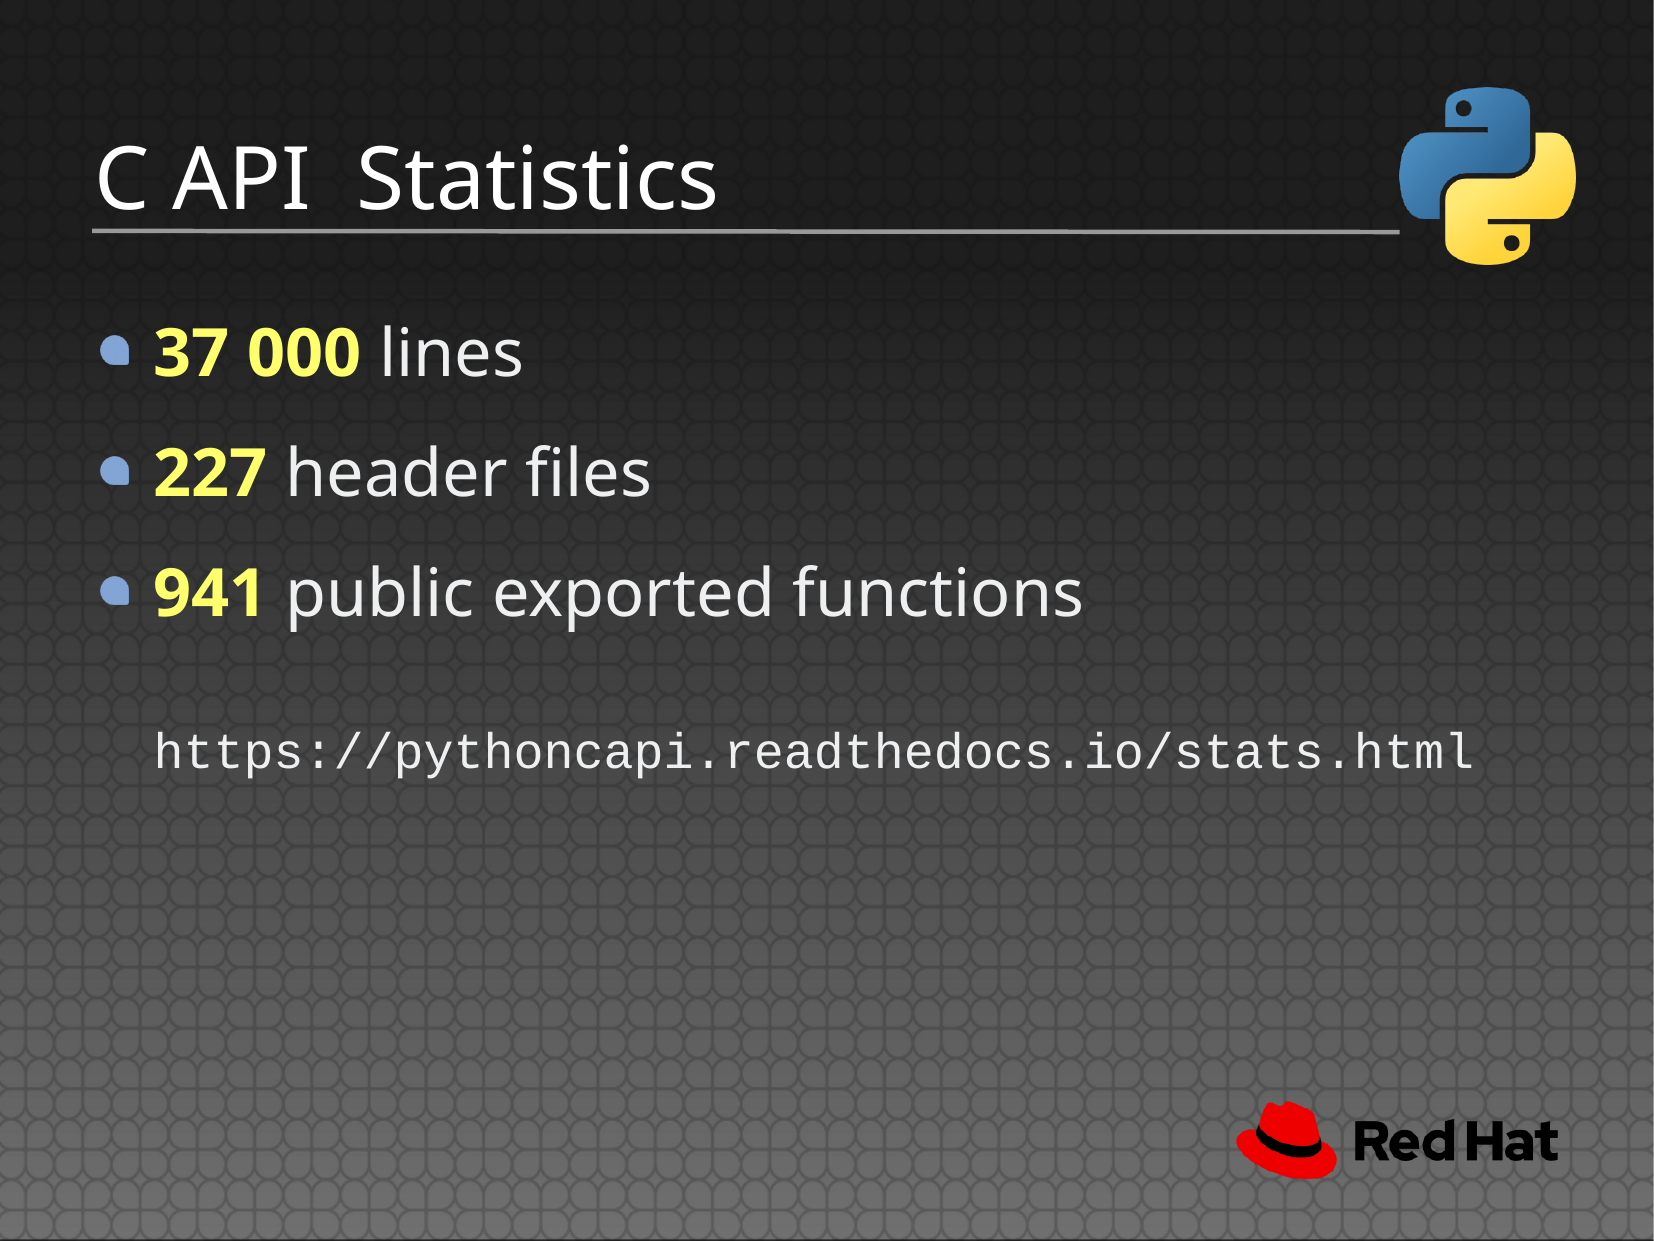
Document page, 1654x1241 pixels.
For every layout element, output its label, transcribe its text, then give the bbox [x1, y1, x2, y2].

title C API Statistics [94, 100, 1426, 251]
picture [0, 0, 1654, 1241]
list 37 000 lines 227 header files 941 public exported functions https://pythoncapi.readthedocs.io/stats.html [82, 304, 1571, 1045]
